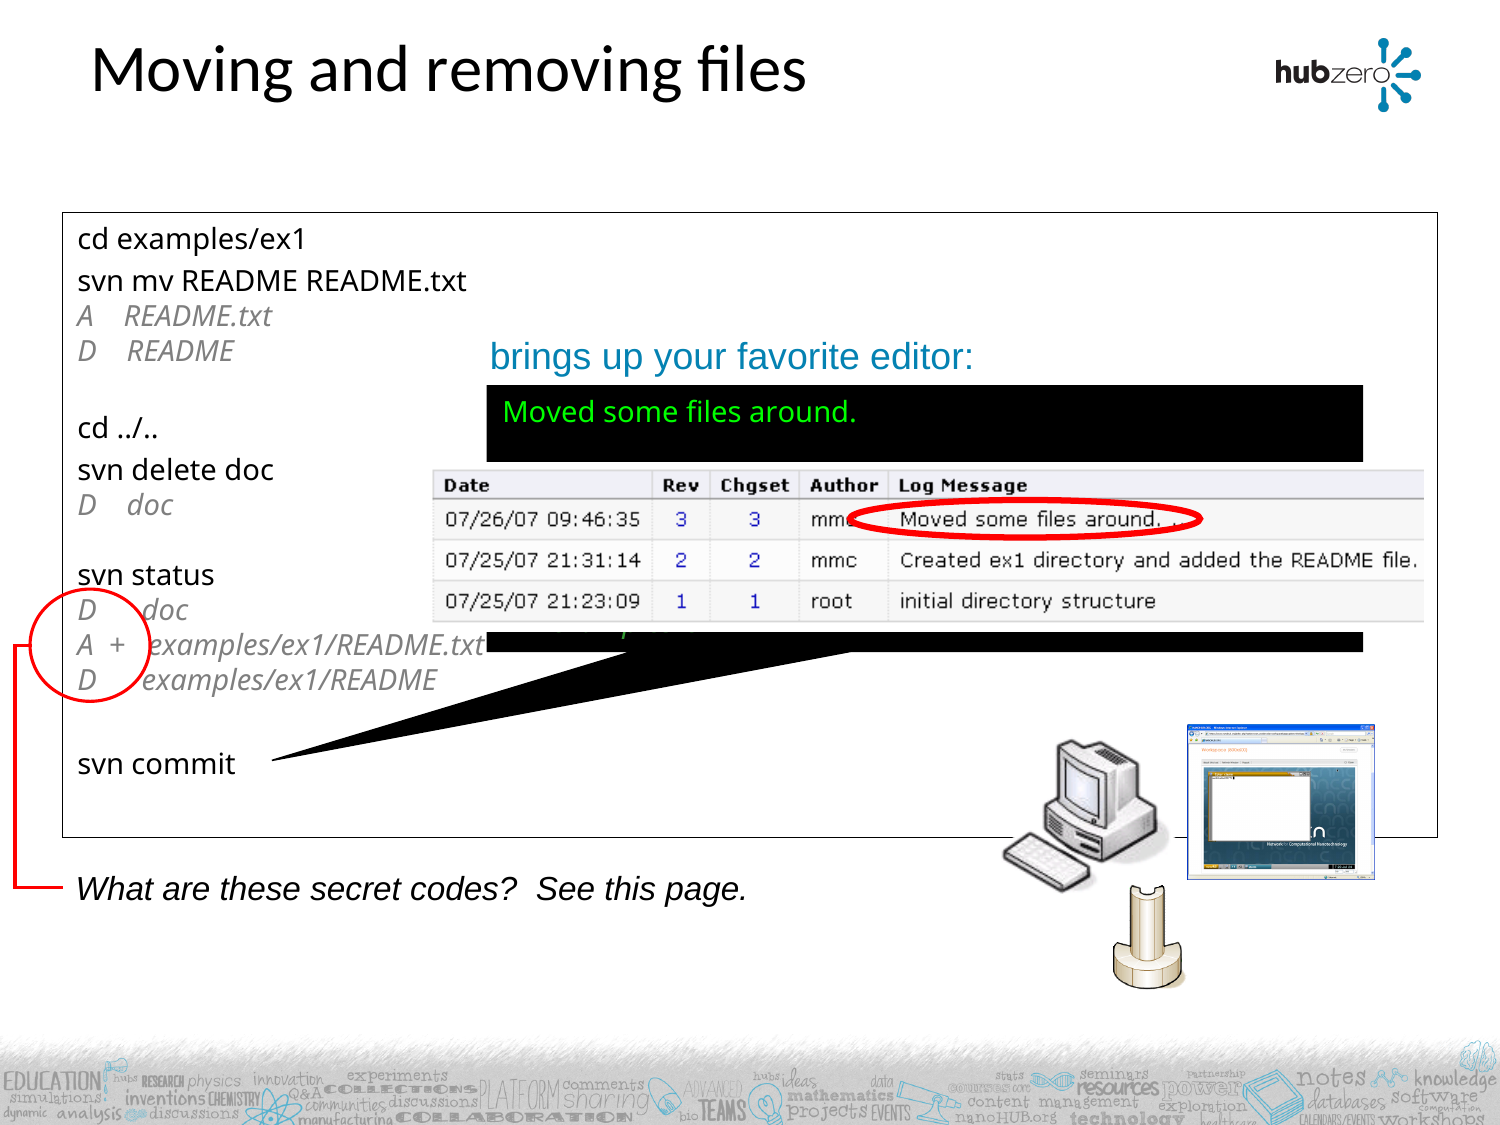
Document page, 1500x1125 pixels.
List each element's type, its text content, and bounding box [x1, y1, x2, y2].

text_box brings up your favorite editor: [474, 324, 990, 386]
picture [1272, 35, 1424, 115]
text_box cd examples/ex1 svn mv README README.txt A README.txt D README cd ../.. svn delete doc D doc svn status D doc A + examples/ex1/README.txt D examples/ex1/README svn commit [62, 591, 148, 699]
picture [425, 462, 1424, 632]
text_box Moved some files around. --This line, and those below, will be ignored-- D doc A examples/ex1/README.txt D examples/ex1/README [271, 632, 1363, 761]
text_box Moved some files around. --This line, and those below, will be ignored-- D doc A examples/ex1/README.txt D examples/ex1/README [487, 385, 1363, 462]
text_box Moving and removing files [75, 12, 1249, 118]
picture [0, 1034, 1500, 1125]
picture [999, 724, 1375, 996]
text_box What are these secret codes? See this page. [60, 859, 765, 916]
text_box cd examples/ex1 svn mv README README.txt A README.txt D README cd ../.. svn delete doc D doc svn status D doc A + examples/ex1/README.txt D examples/ex1/README svn commit [62, 212, 1438, 838]
